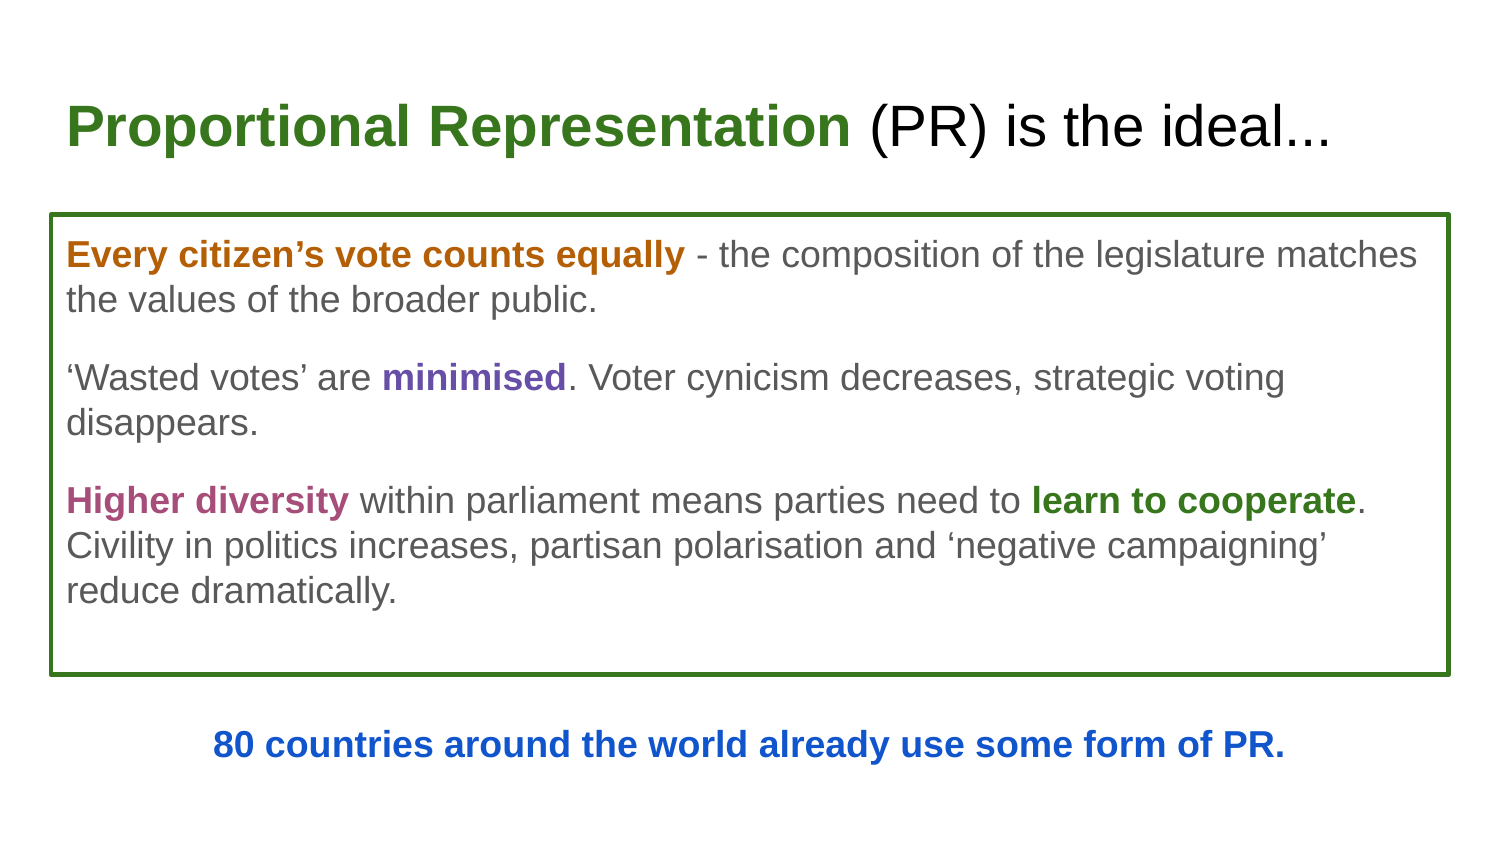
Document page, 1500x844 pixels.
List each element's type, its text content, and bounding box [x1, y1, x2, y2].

title Proportional Representation (PR) is the ideal... [51, 72, 1449, 167]
list Every citizen’s vote counts equally - the composition of the legislature matches the values of the broader public. ‘Wasted votes’ are minimised. Voter cynicism decreases, strategic voting disappears. Higher diversity within parliament means parties need to learn to cooperate. Civility in politics increases, partisan polarisation and ‘negative campaigning’ reduce dramatically. [51, 214, 1449, 675]
text_box 80 countries around the world already use some form of PR. [51, 697, 1449, 802]
